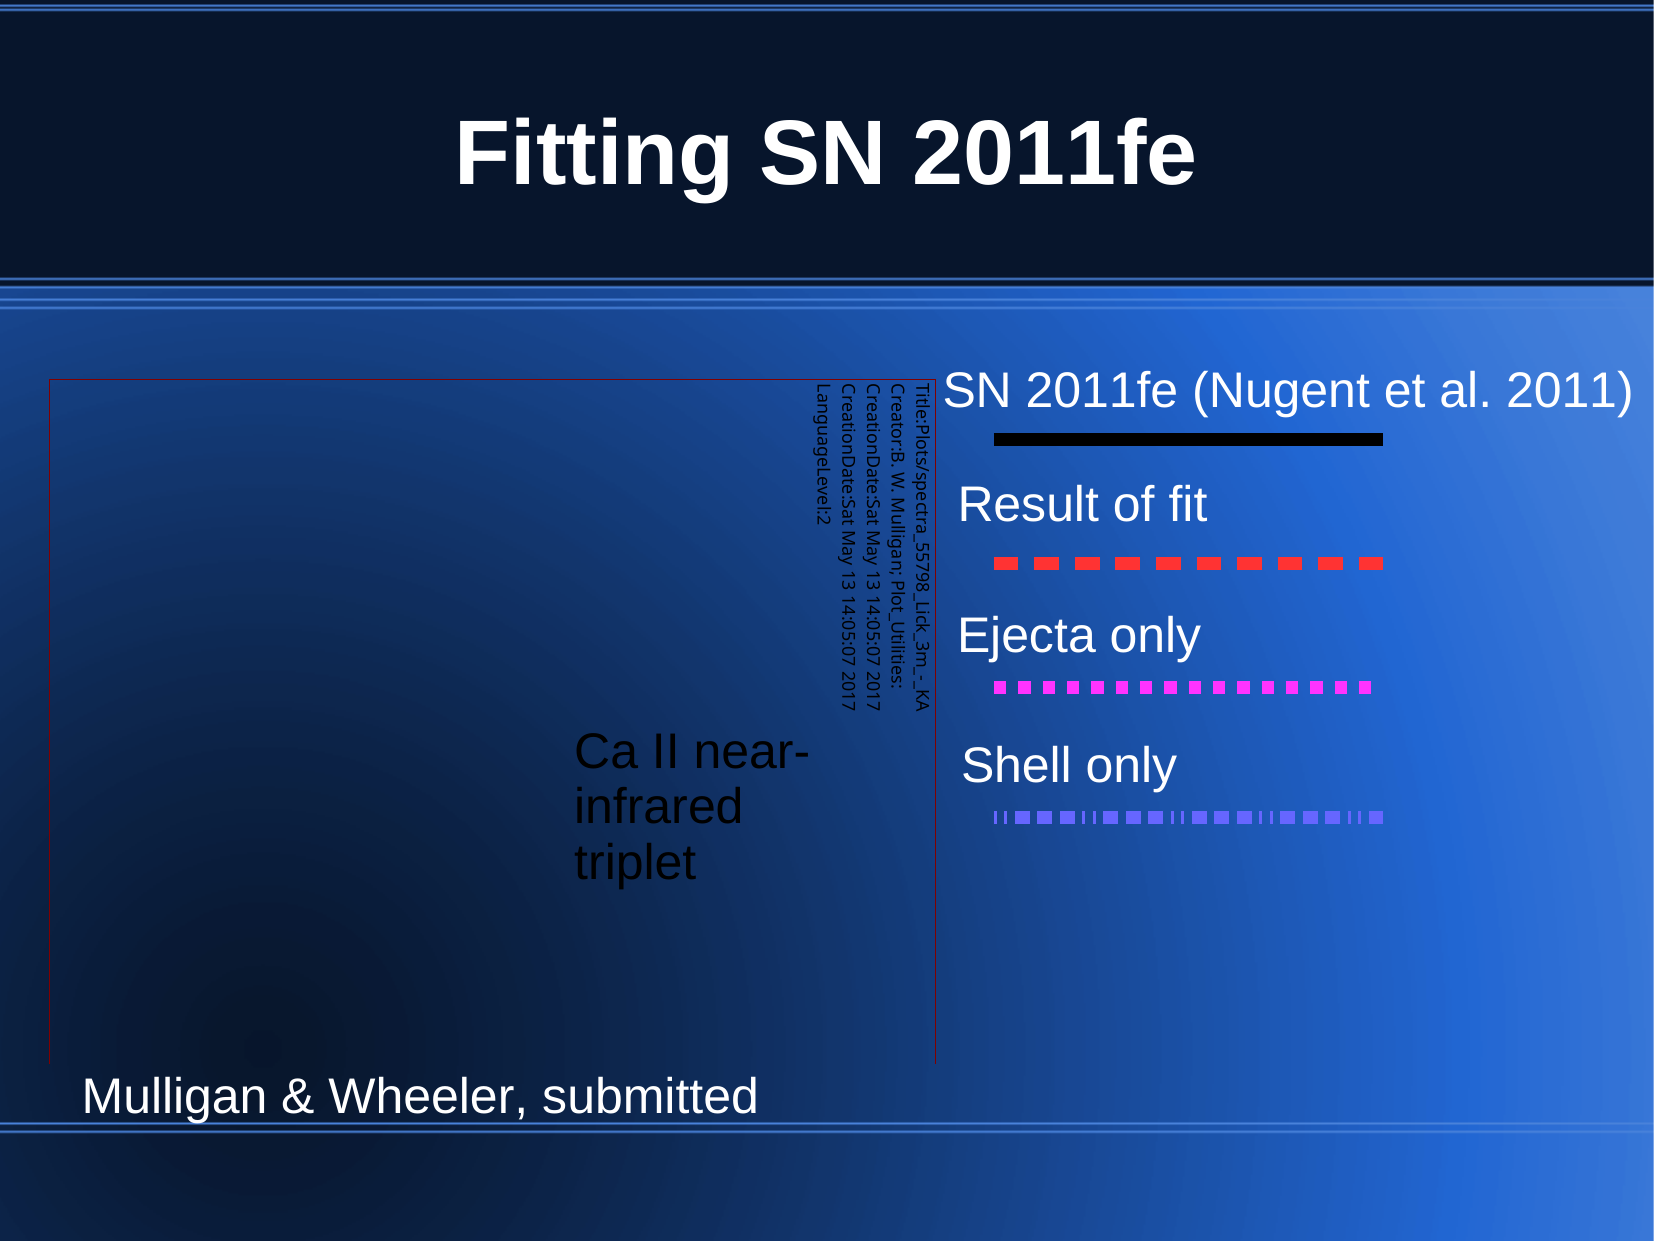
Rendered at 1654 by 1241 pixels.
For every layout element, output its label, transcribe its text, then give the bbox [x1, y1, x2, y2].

text_box Result of fit [957, 475, 1574, 532]
picture [0, 0, 1654, 1241]
text_box Ejecta only [956, 606, 1535, 663]
text_box Ca II near-infrared triplet [574, 723, 862, 947]
text_box Mulligan & Wheeler, submitted [81, 1068, 762, 1125]
text_box Shell only [961, 737, 1578, 794]
text_box SN 2011fe (Nugent et al. 2011) [942, 362, 1654, 475]
title Fitting SN 2011fe [82, 49, 1571, 257]
